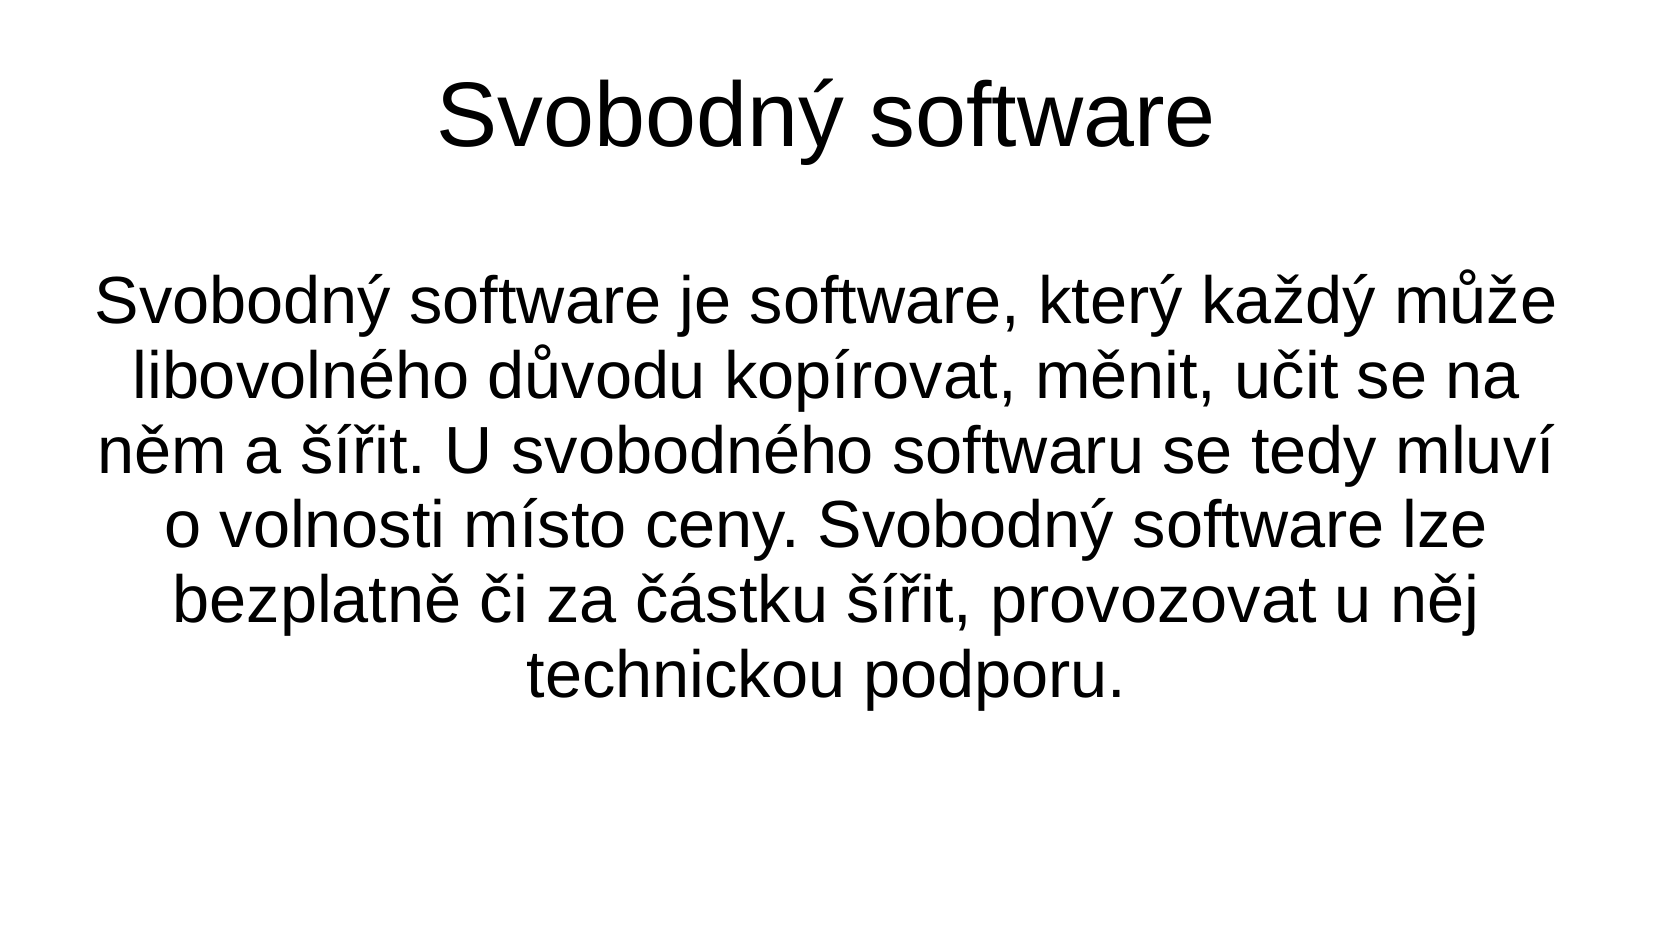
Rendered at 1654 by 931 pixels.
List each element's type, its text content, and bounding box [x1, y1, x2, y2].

subtitle Svobodný software je software, který každý může libovolného důvodu kopírovat, měnit, učit se na něm a šířit. U svobodného softwaru se tedy mluví o volnosti místo ceny. Svobodný software lze bezplatně či za částku šířit, provozovat u něj technickou podporu. [82, 217, 1571, 758]
title Svobodný software [82, 37, 1571, 193]
